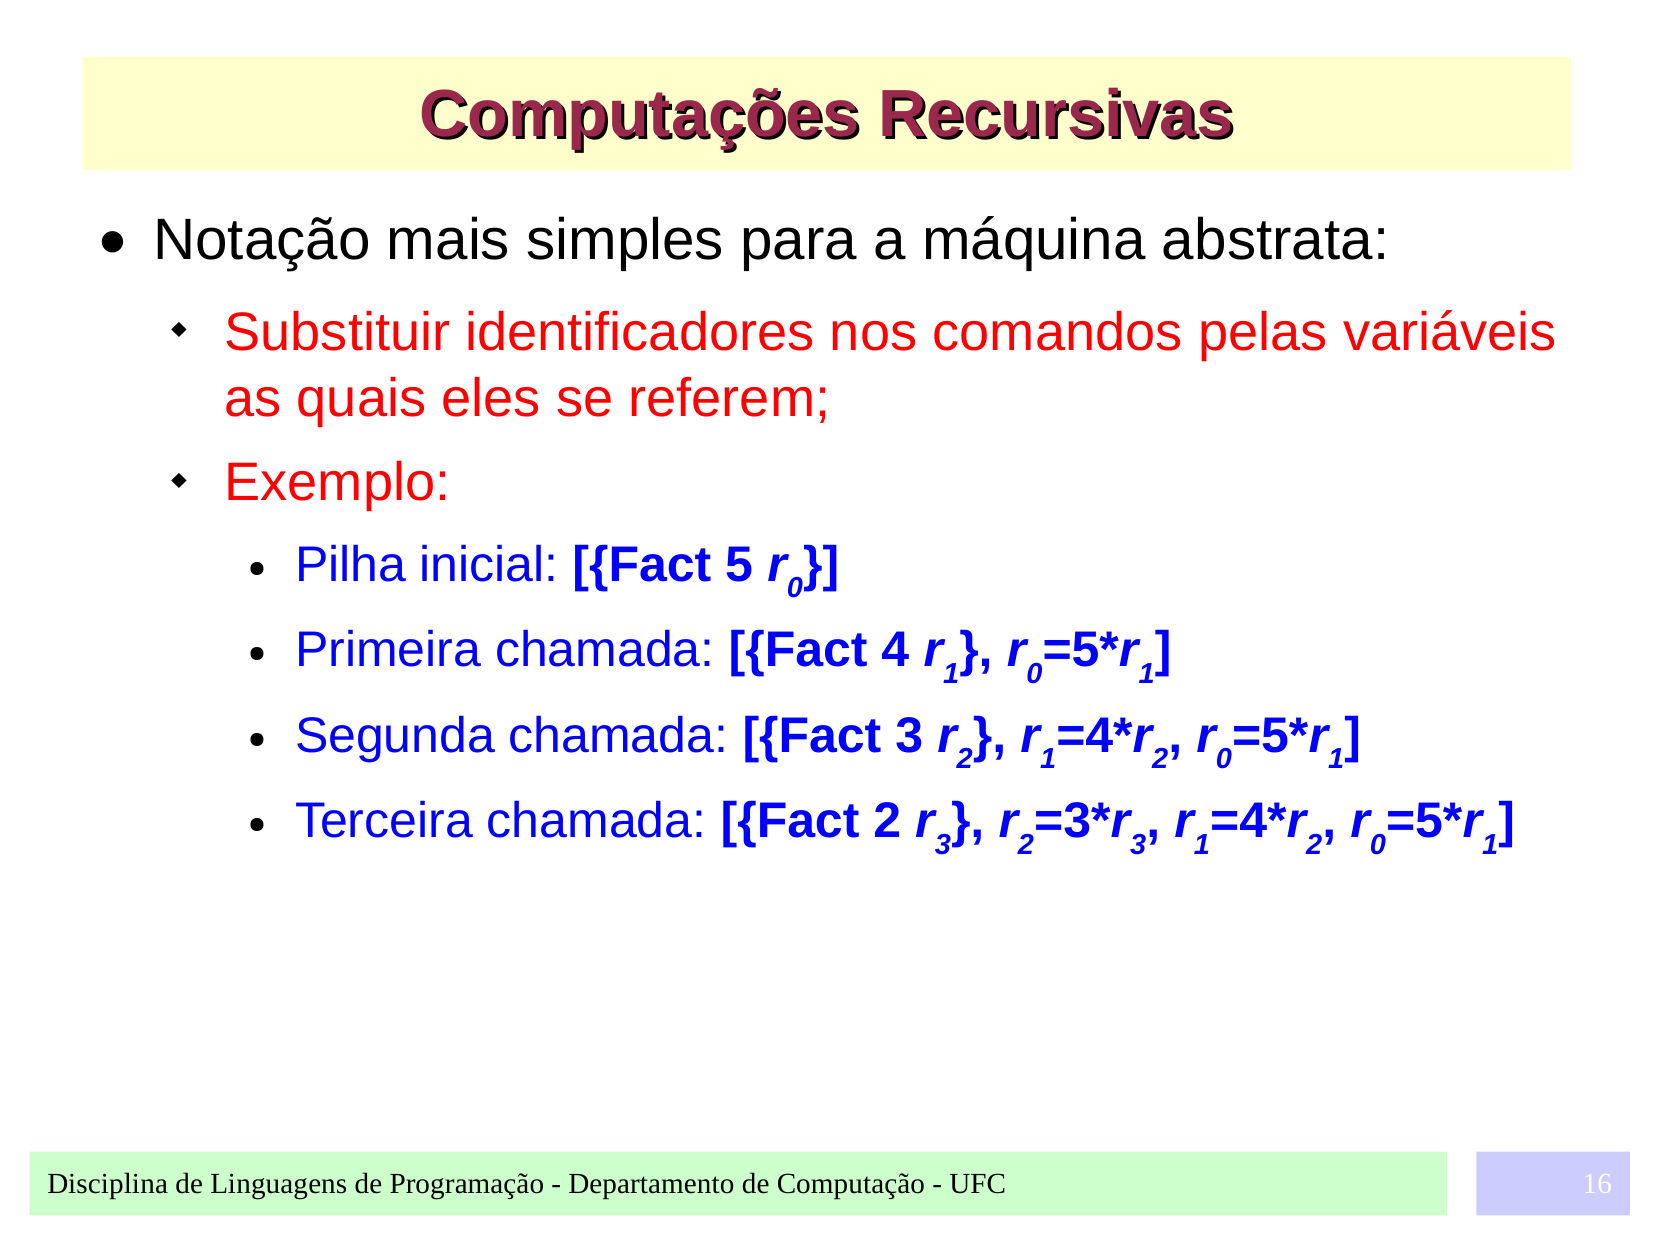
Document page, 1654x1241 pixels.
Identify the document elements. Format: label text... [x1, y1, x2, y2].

title Computações Recursivas [82, 56, 1571, 170]
list Notação mais simples para a máquina abstrata: Substituir identificadores nos comandos pelas variáveis as quais eles se referem; Exemplo: Pilha inicial: [{Fact 5 r0}] Primeira chamada: [{Fact 4 r1}, r0=5*r1] Segunda chamada: [{Fact 3 r2}, r1=4*r2, r0=5*r1] Terceira chamada: [{Fact 2 r3}, r2=3*r3, r1=4*r2, r0=5*r1] [82, 206, 1571, 1137]
